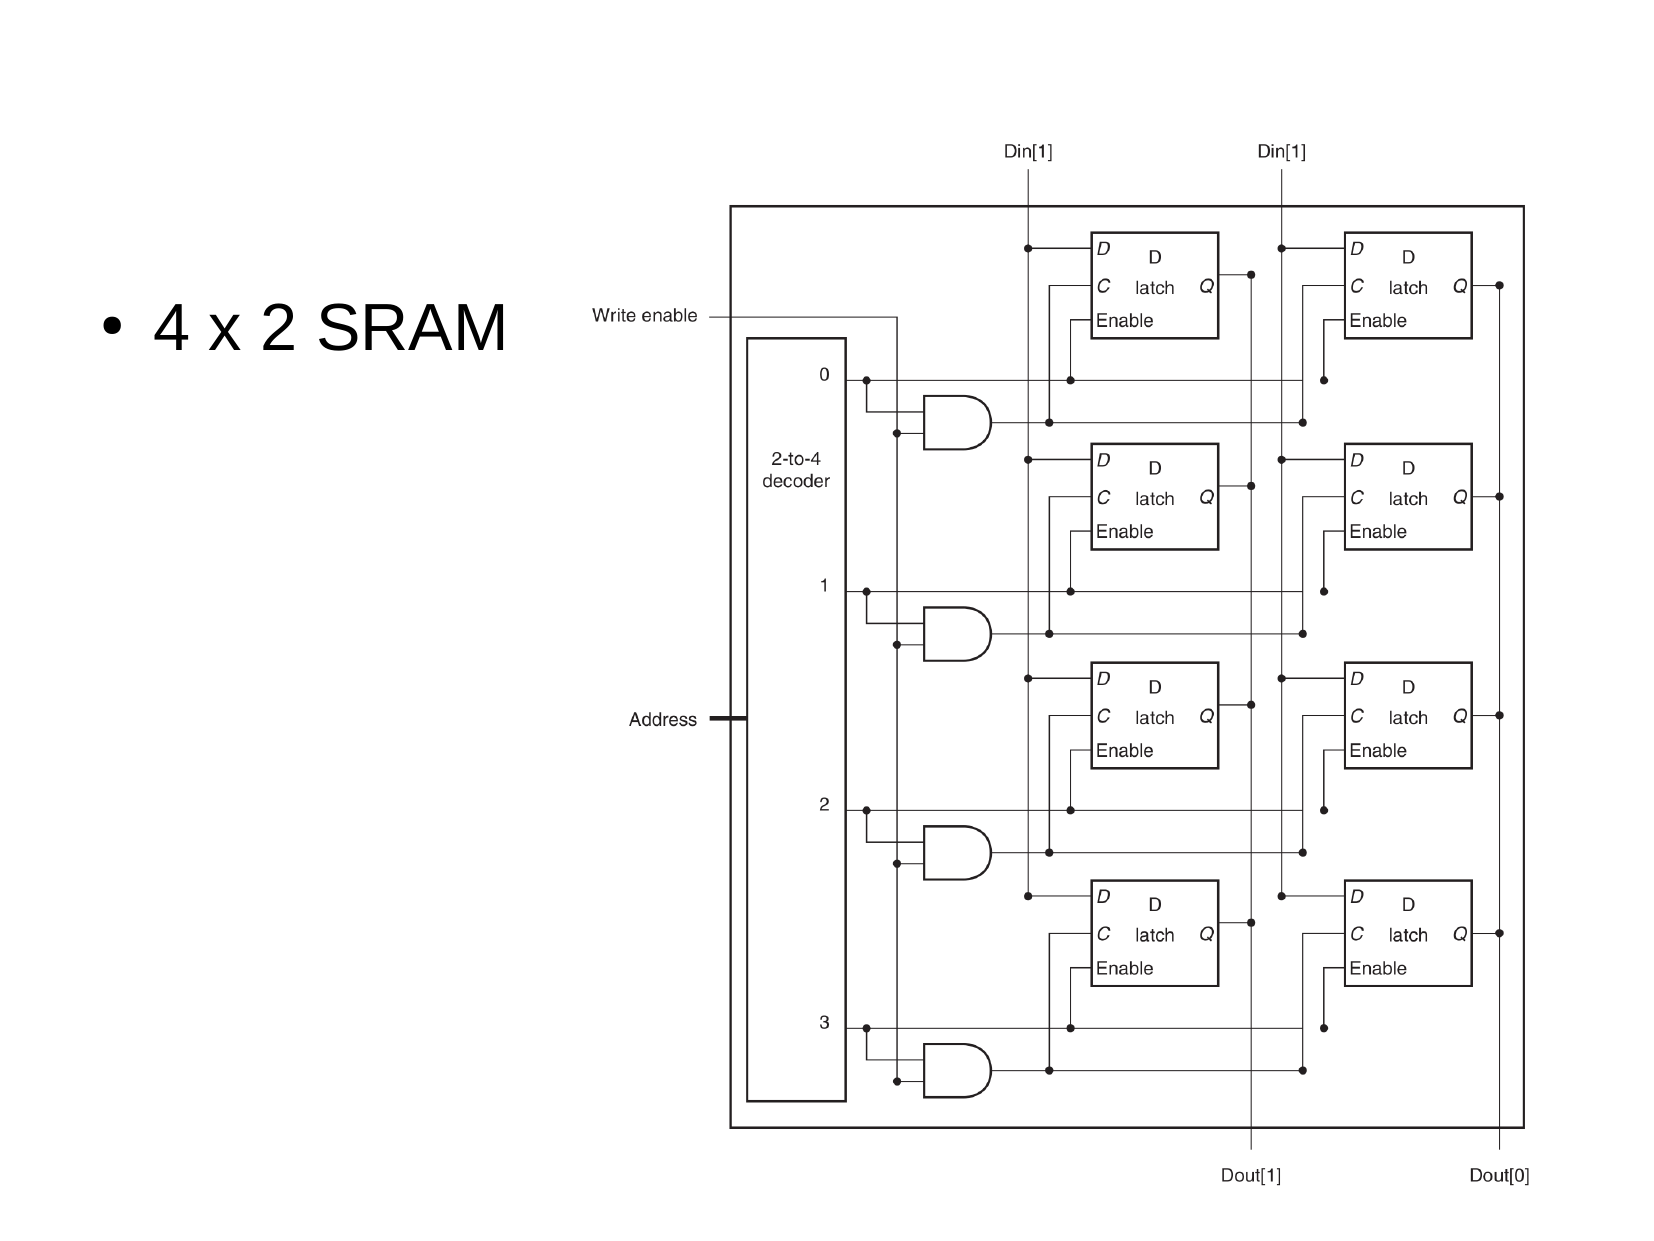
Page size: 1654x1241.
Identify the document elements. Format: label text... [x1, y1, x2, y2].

list 4 x 2 SRAM [82, 290, 601, 1010]
picture [562, 112, 1577, 1202]
